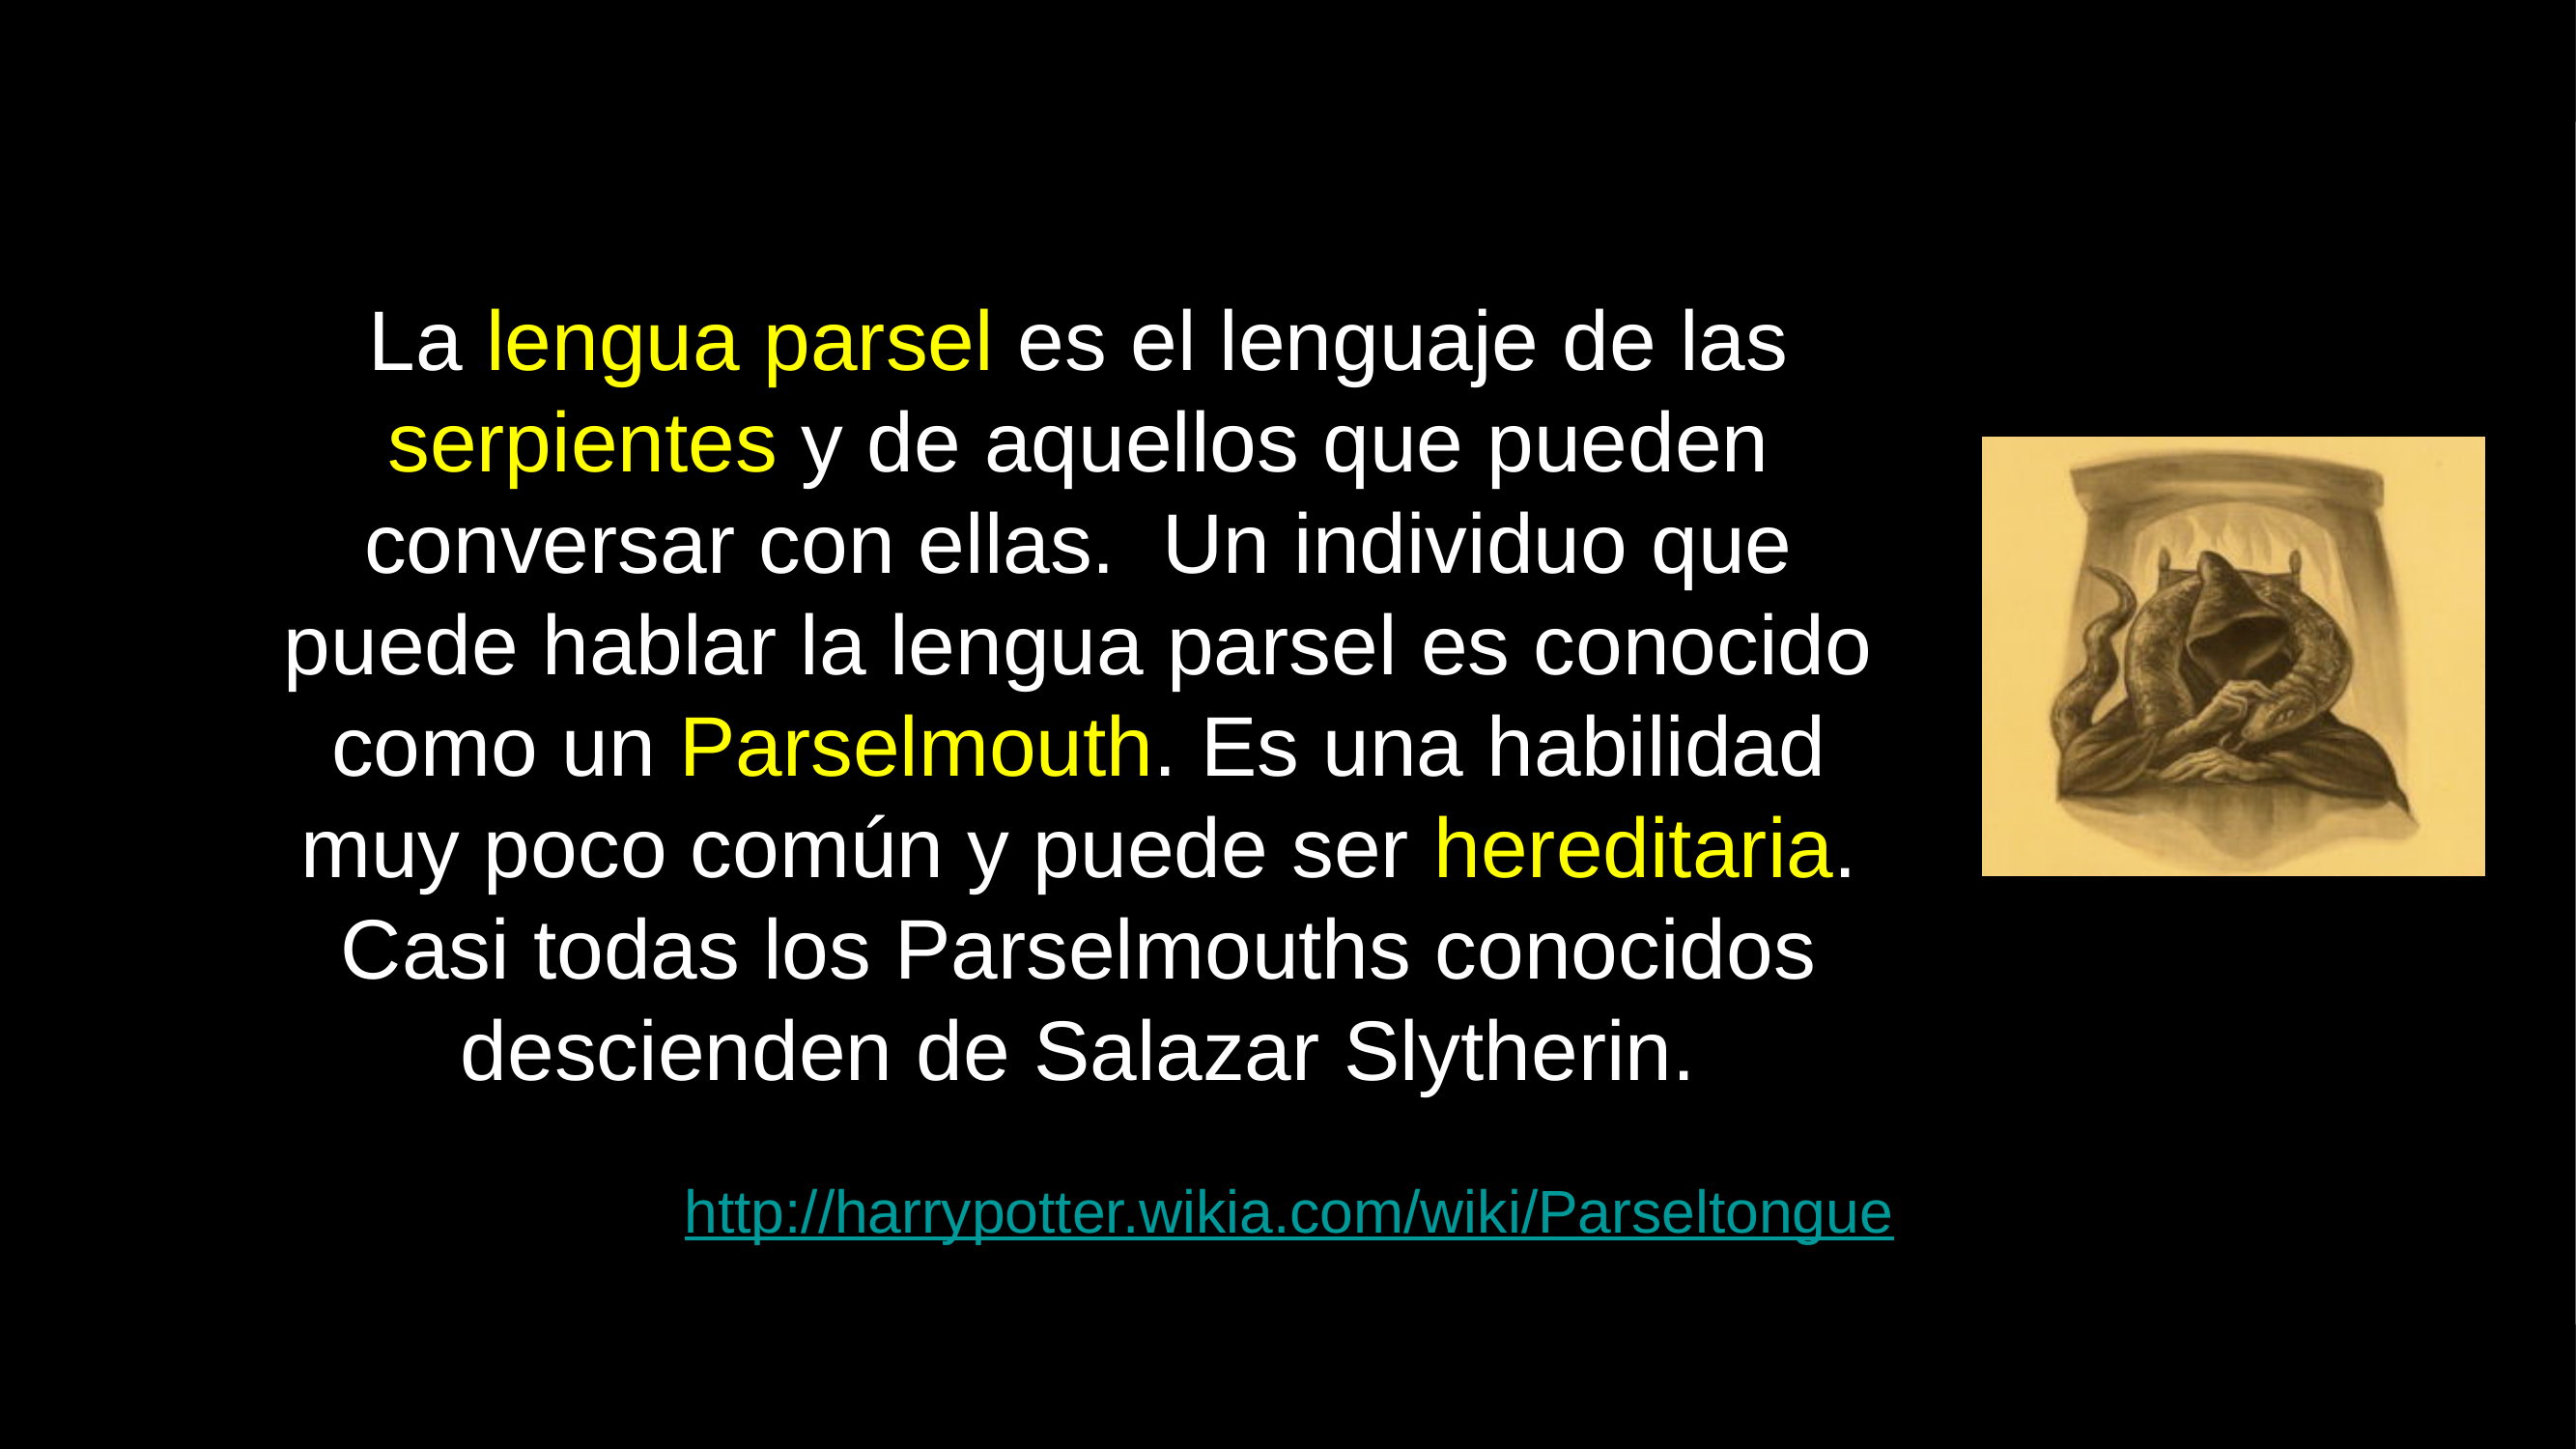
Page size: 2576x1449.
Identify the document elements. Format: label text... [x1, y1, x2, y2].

picture [1982, 437, 2485, 876]
text_box La lengua parsel es el lenguaje de las serpientes y de aquellos que pueden conversar con ellas. Un individuo que puede hablar la lengua parsel es conocido como un Parselmouth. Es una habilidad muy poco común y puede ser hereditaria. Casi todas los Parselmouths conocidos descienden de Salazar Slytherin. [246, 338, 1911, 1045]
text_box http://harrypotter.wikia.com/wiki/Parseltongue [525, 1159, 2053, 1259]
